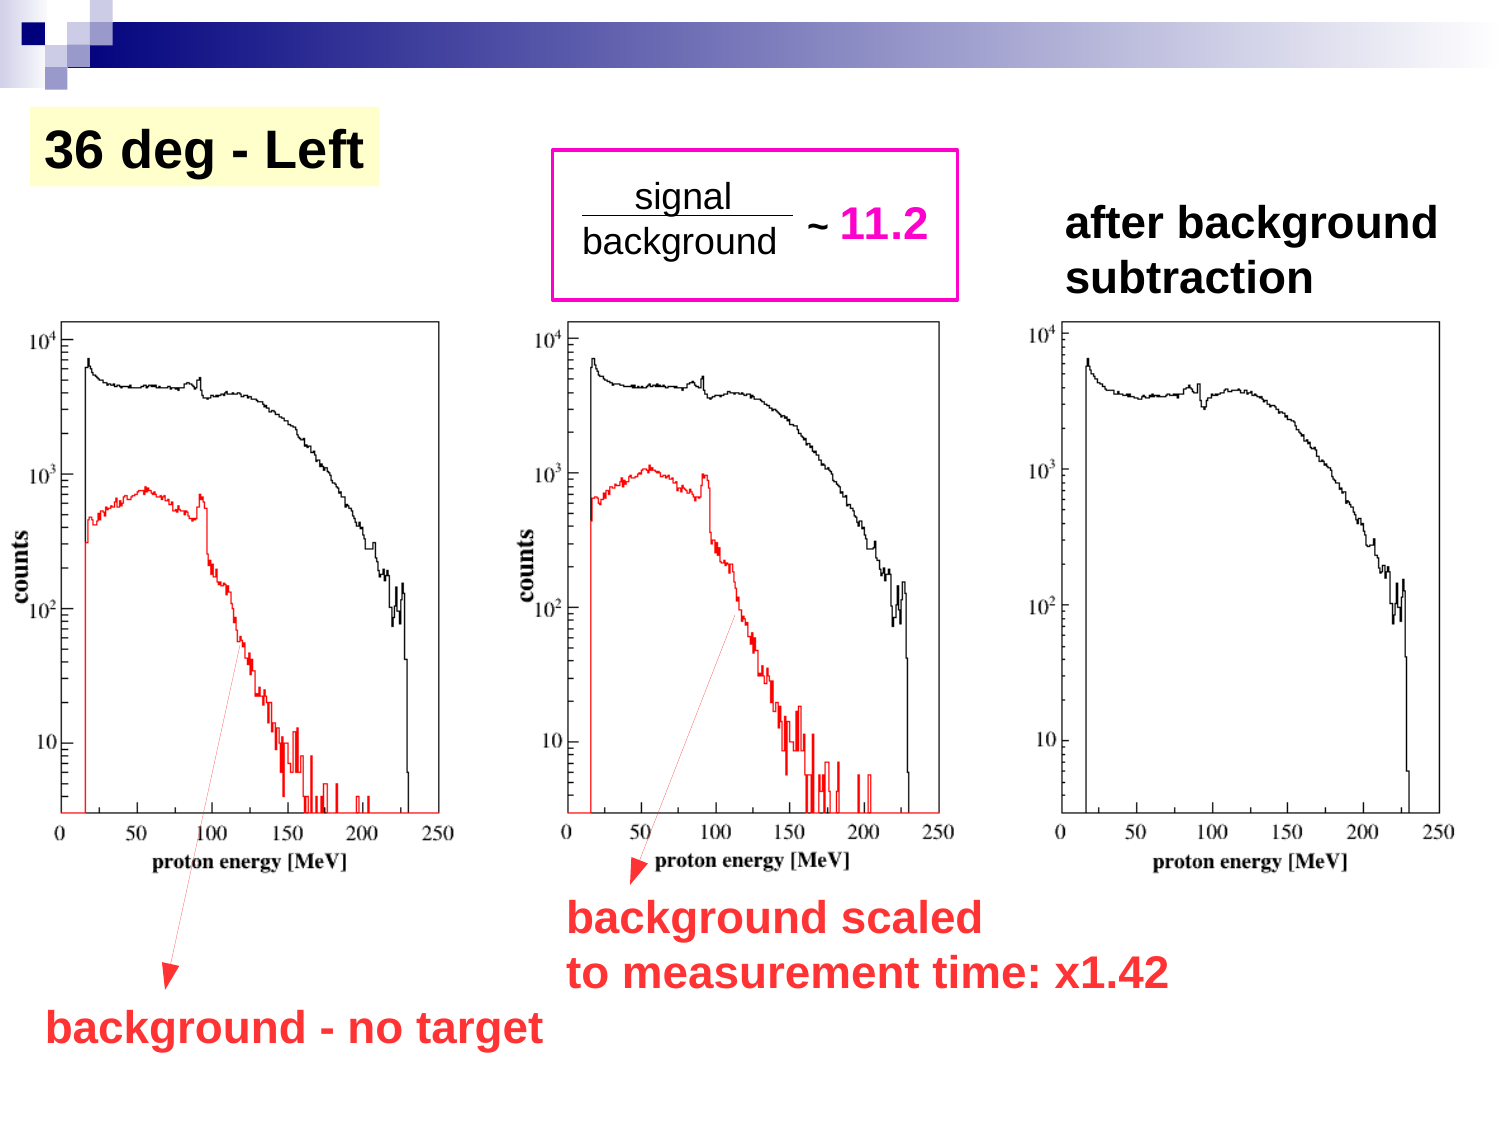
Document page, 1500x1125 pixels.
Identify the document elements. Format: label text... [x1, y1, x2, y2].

text_box ~ 11.2 [792, 186, 956, 271]
text_box after background subtraction [1050, 185, 1467, 310]
picture [0, 254, 1500, 881]
text_box 36 deg - Left [30, 106, 380, 187]
text_box background scaled to measurement time: x1.42 [551, 880, 1223, 1006]
text_box background - no target [30, 990, 559, 1060]
picture [554, 254, 956, 298]
text_box signal background [567, 164, 814, 270]
